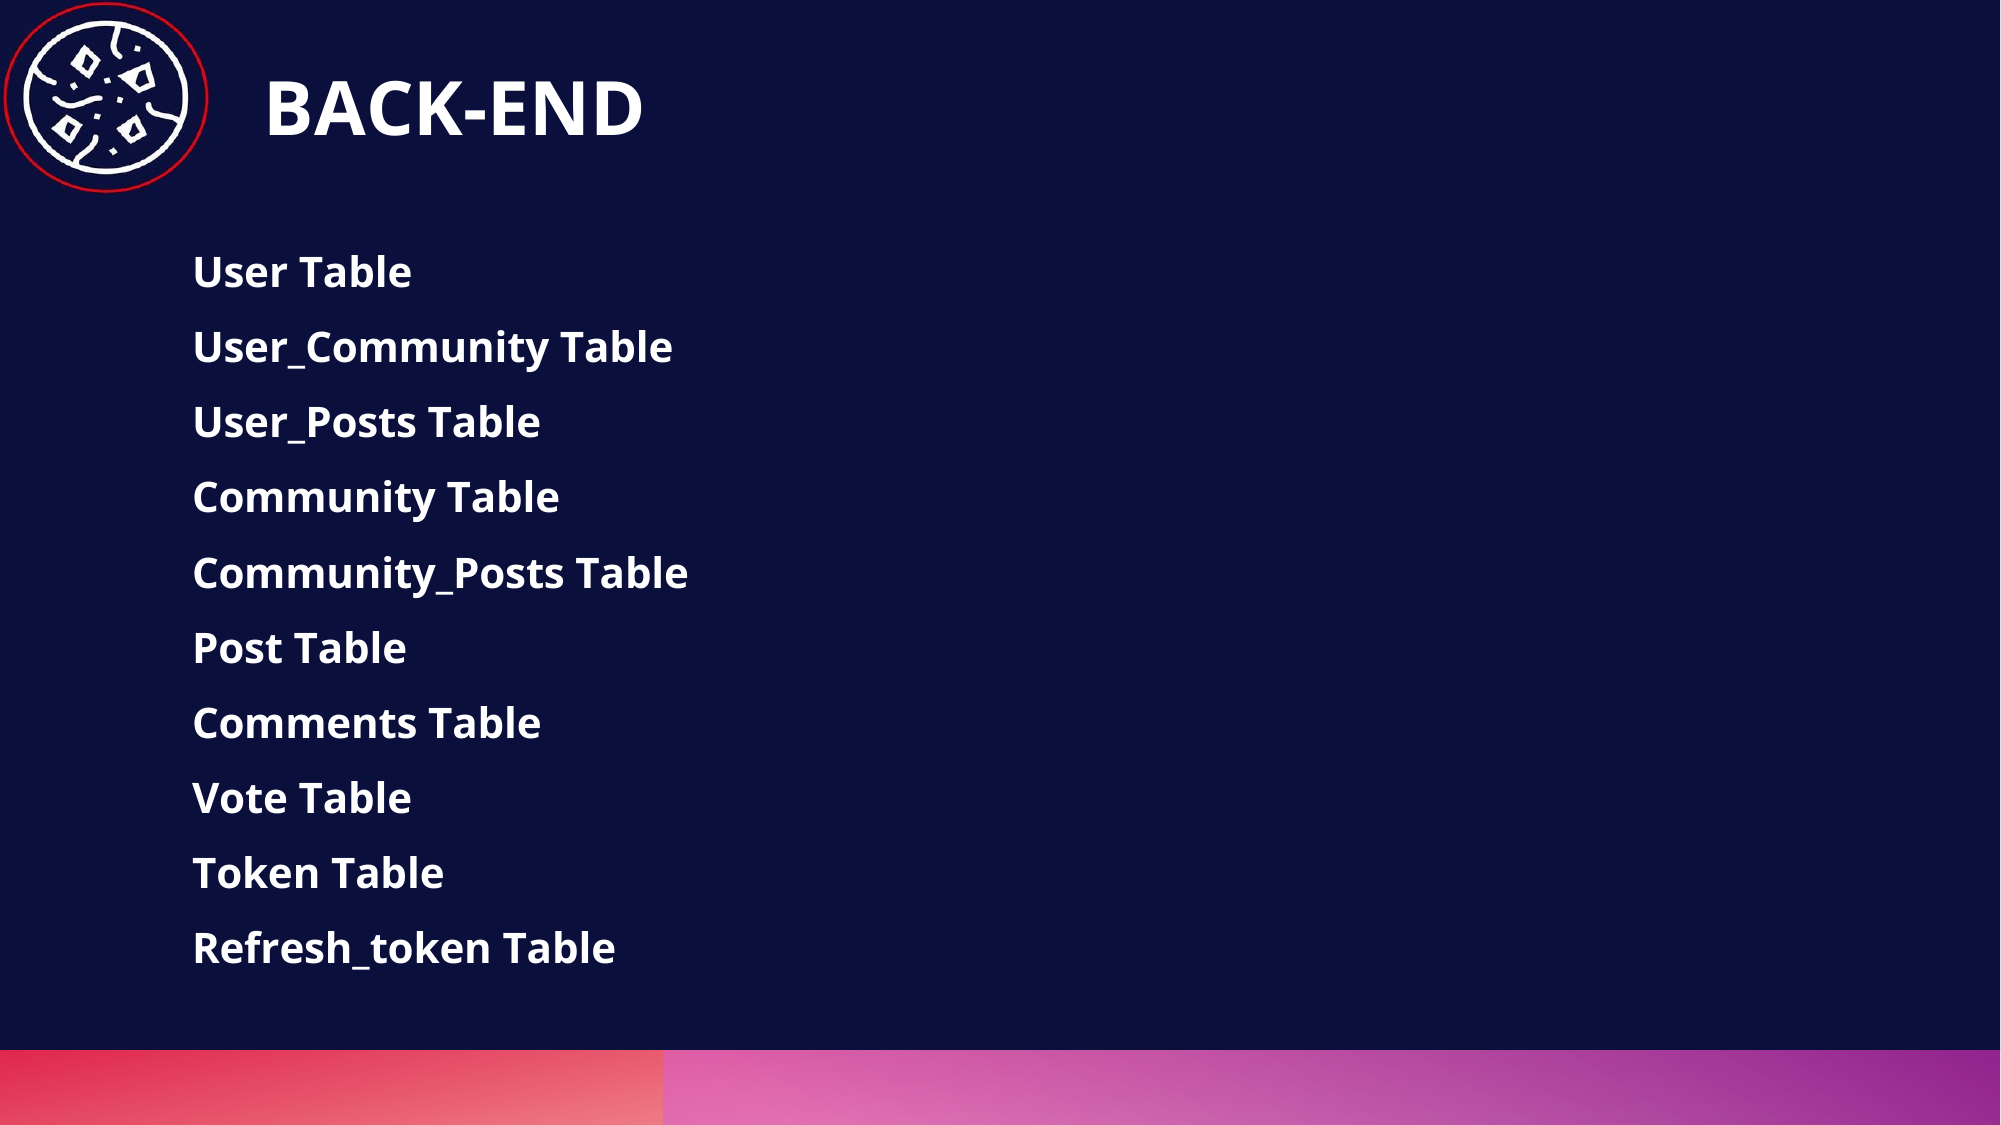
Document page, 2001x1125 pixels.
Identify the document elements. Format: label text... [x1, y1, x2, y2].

picture [0, 0, 2001, 1125]
title BACK-END [225, 37, 1906, 241]
list User Table User_Community Table User_Posts Table Community Table Community_Posts Table Post Table Comments Table Vote Table Token Table Refresh_token Table [165, 235, 1846, 976]
list [211, 37, 877, 173]
